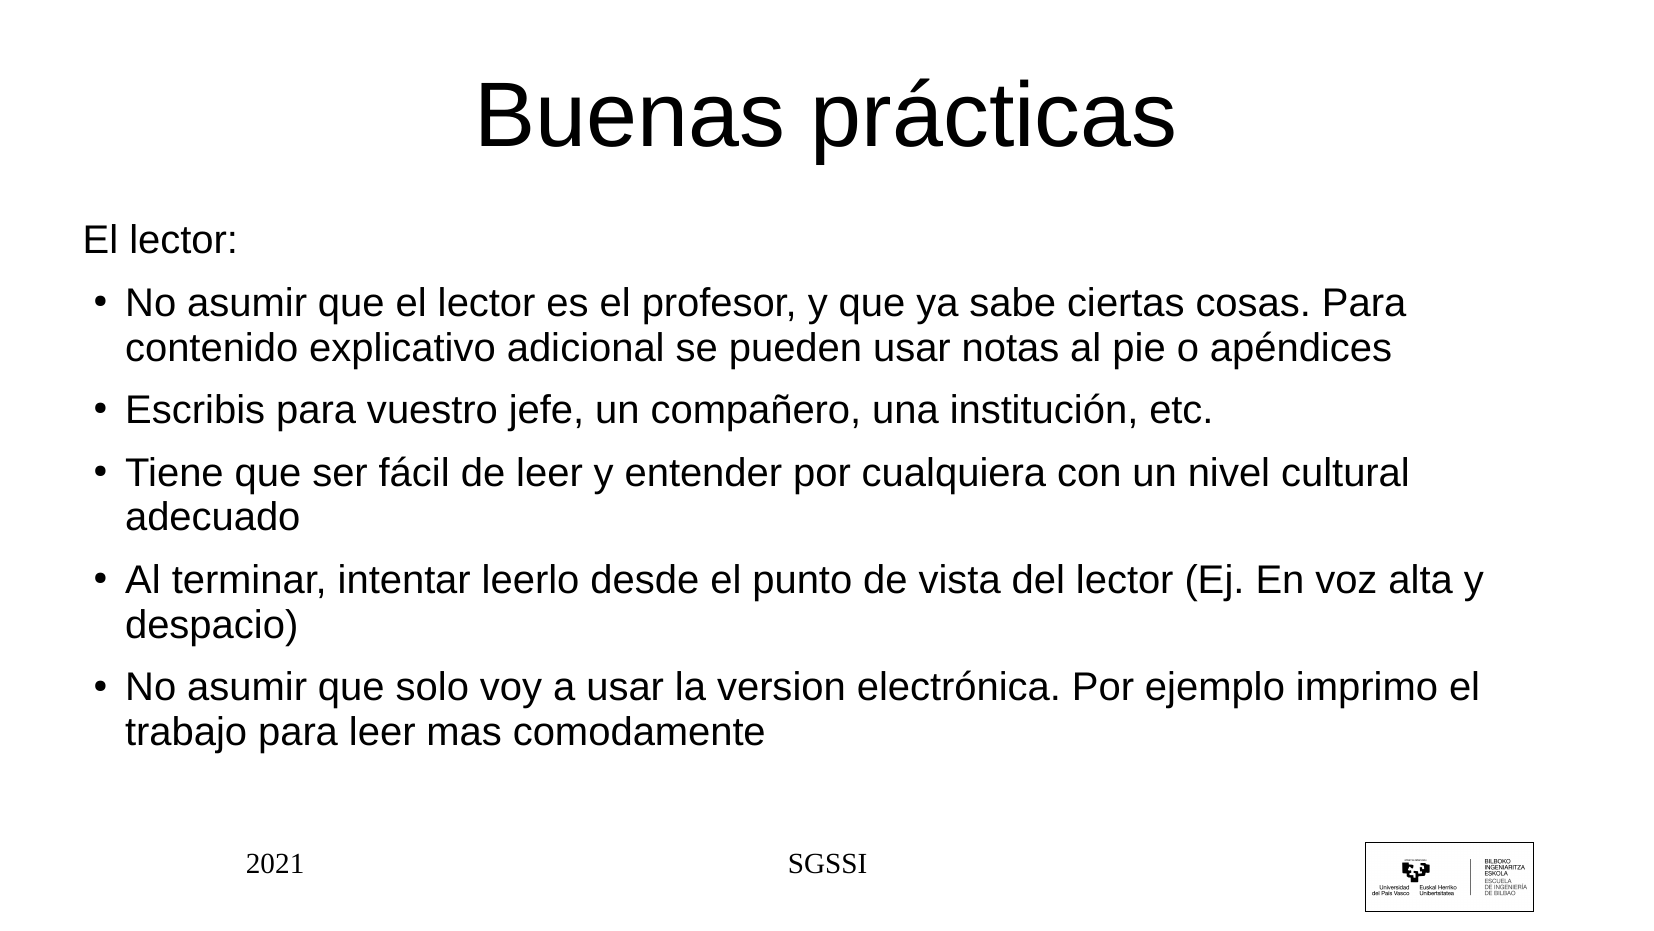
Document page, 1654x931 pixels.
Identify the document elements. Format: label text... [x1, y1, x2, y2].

title Buenas prácticas [82, 37, 1571, 193]
list El lector: No asumir que el lector es el profesor, y que ya sabe ciertas cosas. Para contenido explicativo adicional se pueden usar notas al pie o apéndices Escribis para vuestro jefe, un compañero, una institución, etc. Tiene que ser fácil de leer y entender por cualquiera con un nivel cultural adecuado Al terminar, intentar leerlo desde el punto de vista del lector (Ej. En voz alta y despacio) No asumir que solo voy a usar la version electrónica. Por ejemplo imprimo el trabajo para leer mas comodamente [82, 217, 1571, 758]
picture [1366, 843, 1533, 911]
